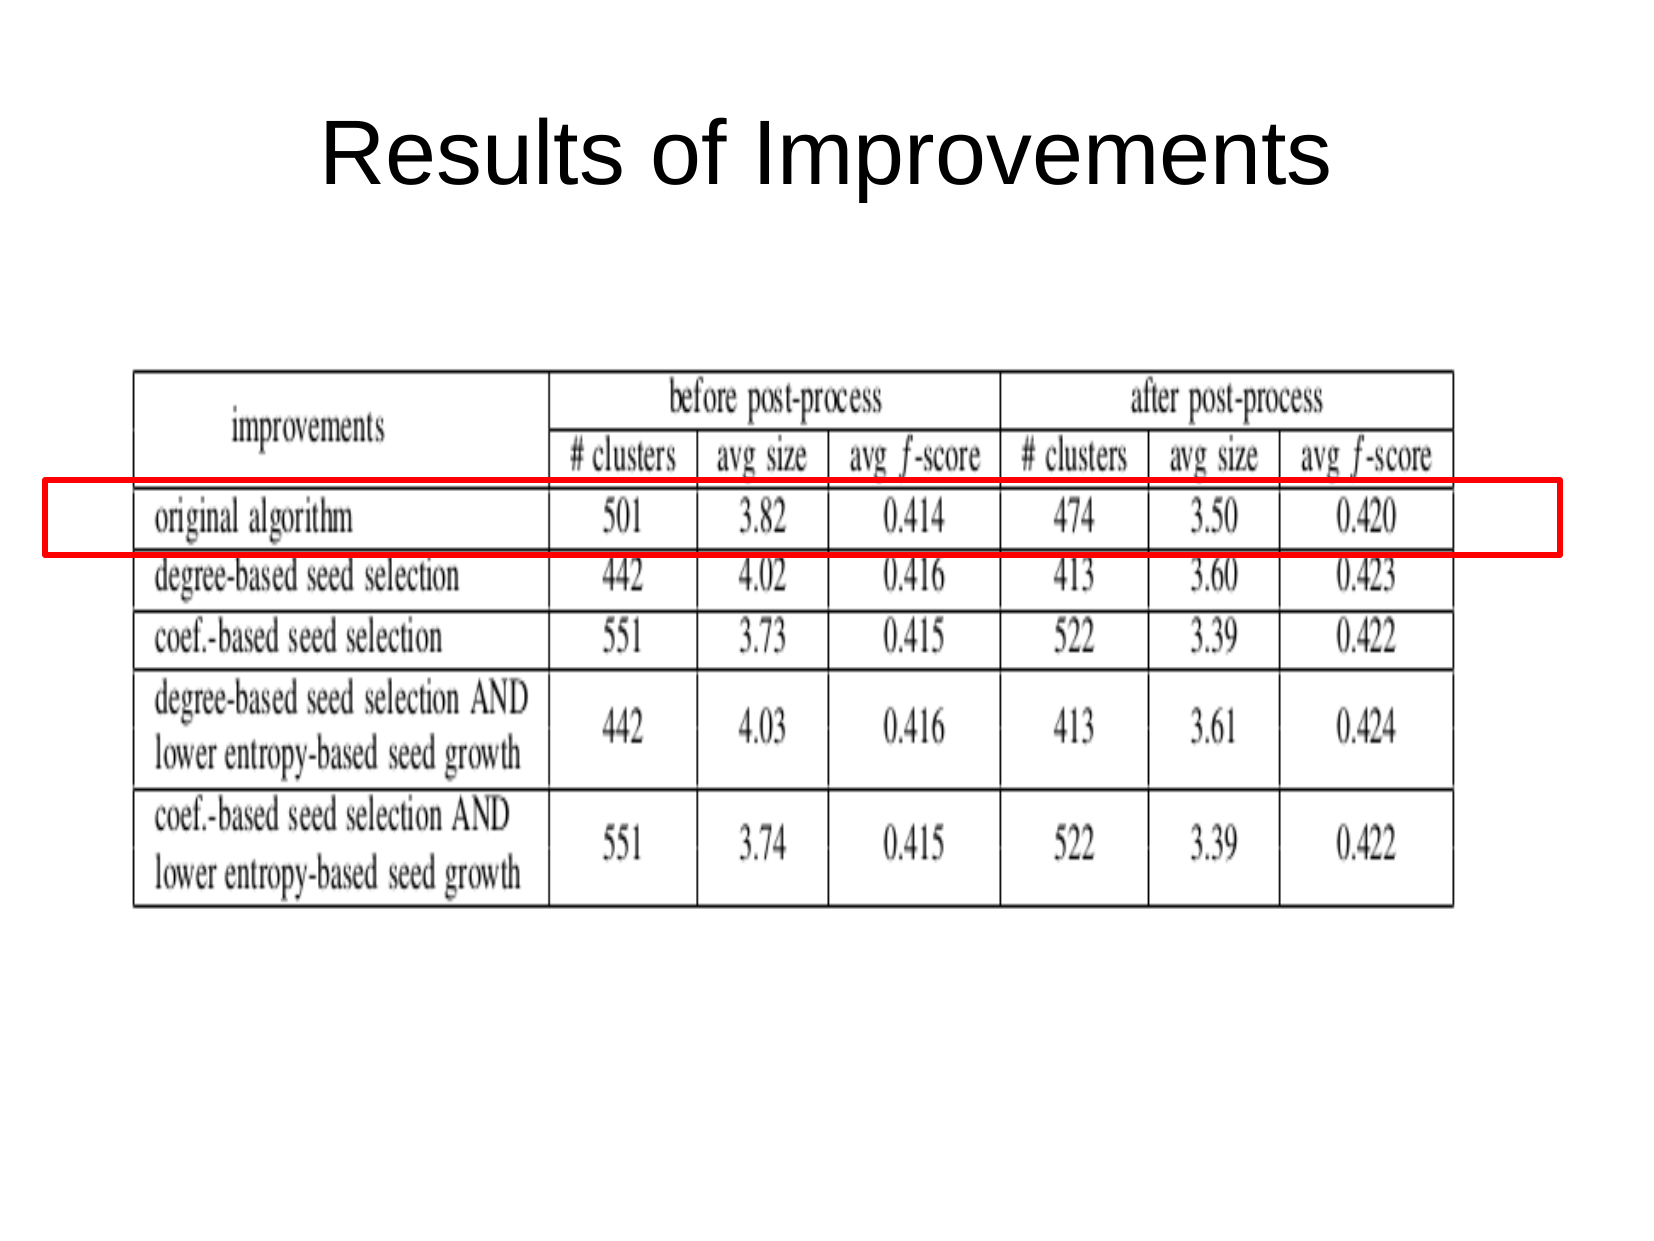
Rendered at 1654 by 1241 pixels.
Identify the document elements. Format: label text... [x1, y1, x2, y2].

picture [82, 483, 1538, 552]
picture [82, 558, 1538, 991]
picture [82, 329, 1538, 477]
title Results of Improvements [82, 49, 1571, 257]
